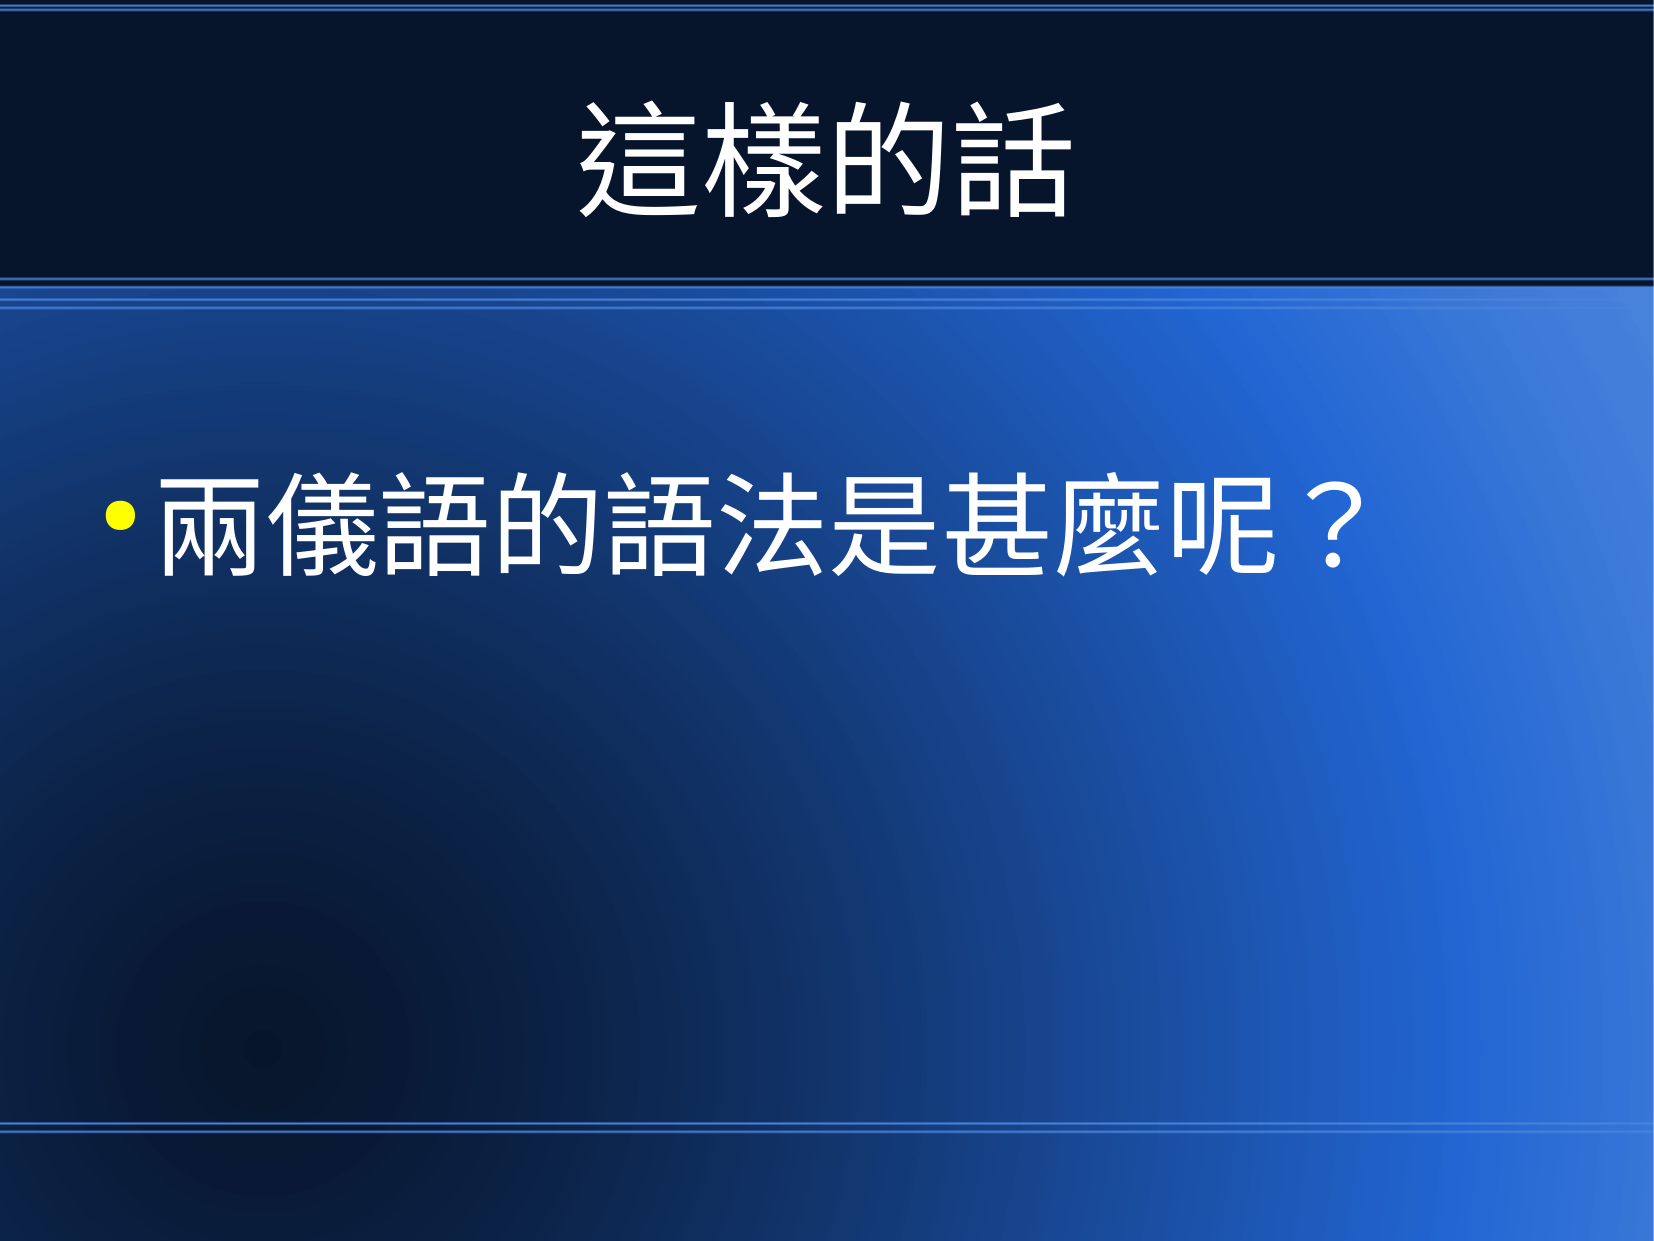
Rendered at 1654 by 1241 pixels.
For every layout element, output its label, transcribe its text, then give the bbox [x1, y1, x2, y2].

picture [0, 0, 1654, 1241]
list 兩儀語的語法是甚麼呢？ [82, 355, 1571, 1241]
title 這樣的話 [82, 49, 1571, 257]
